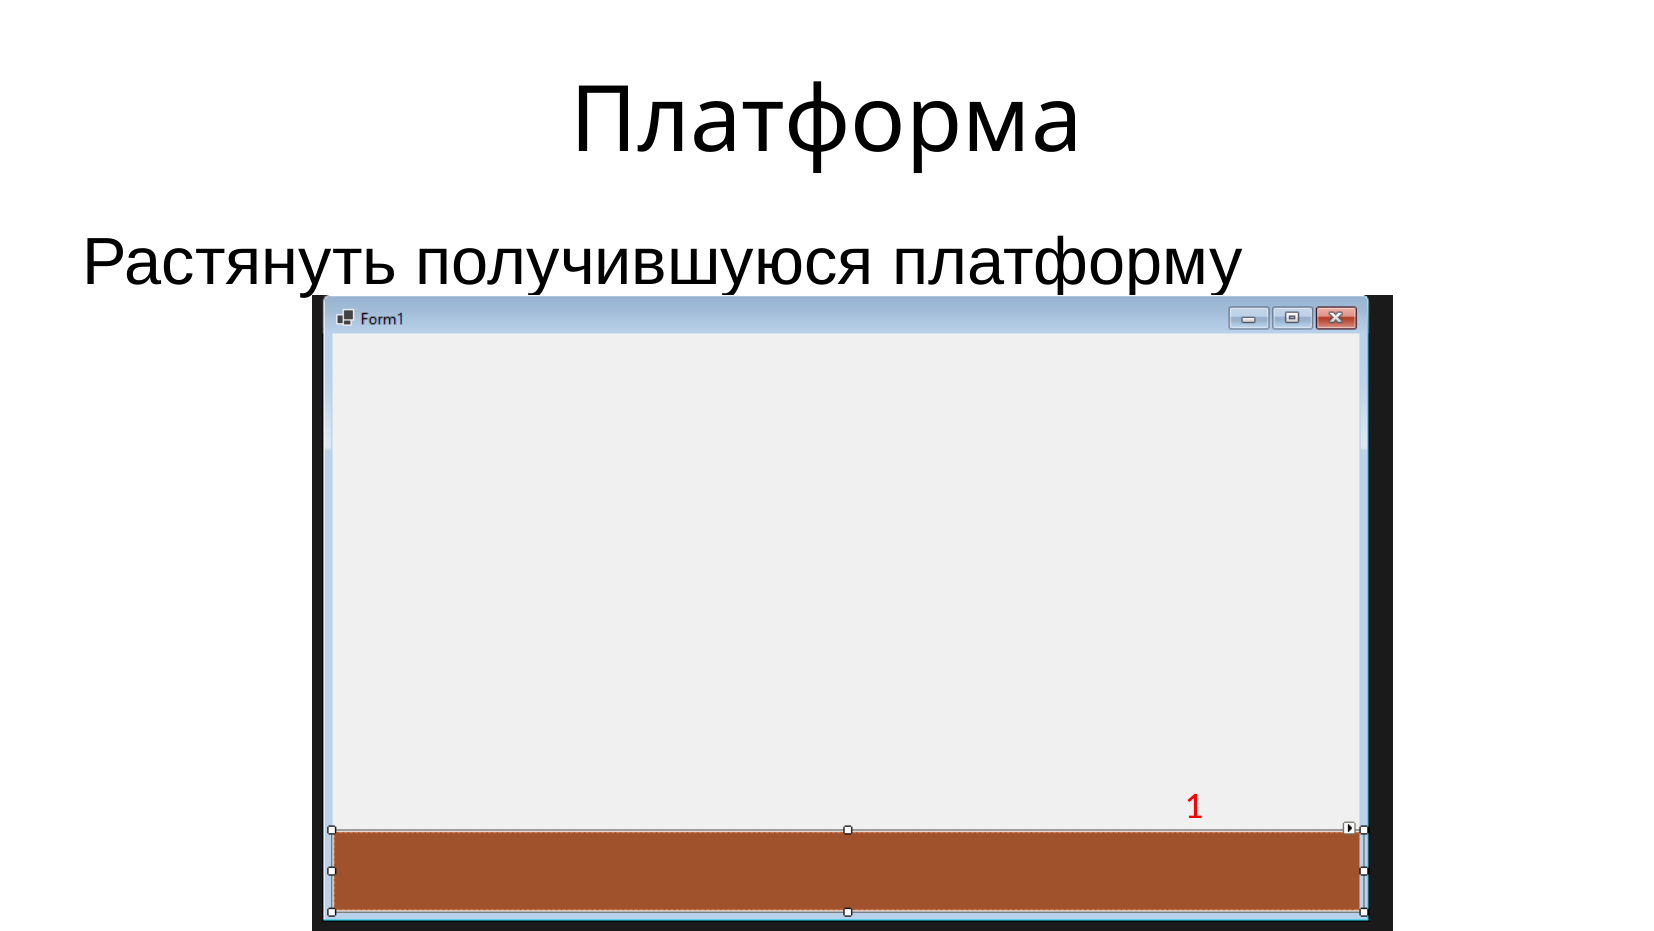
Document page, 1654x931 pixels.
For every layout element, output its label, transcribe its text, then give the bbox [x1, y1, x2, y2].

text_box 1 [1169, 773, 1219, 835]
picture [312, 295, 1393, 931]
list Растянуть получившуюся платформу [82, 217, 1571, 758]
title Платформа [82, 37, 1571, 193]
